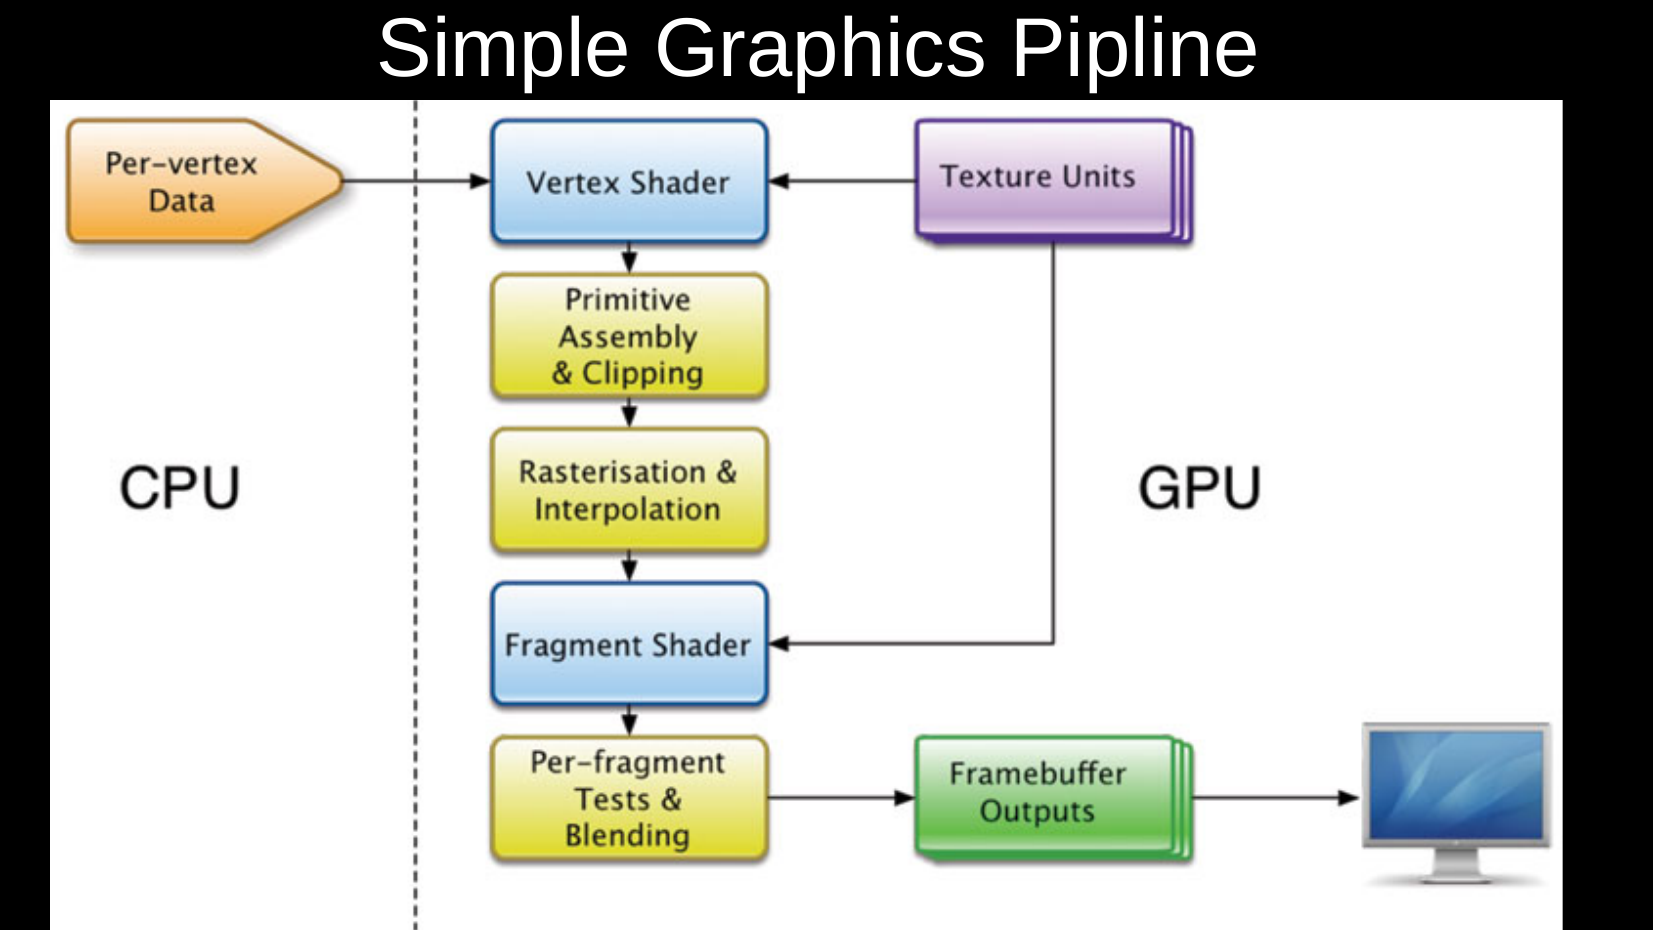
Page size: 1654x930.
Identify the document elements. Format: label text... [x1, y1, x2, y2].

picture [50, 100, 1563, 930]
title Simple Graphics Pipline [75, 0, 1563, 100]
